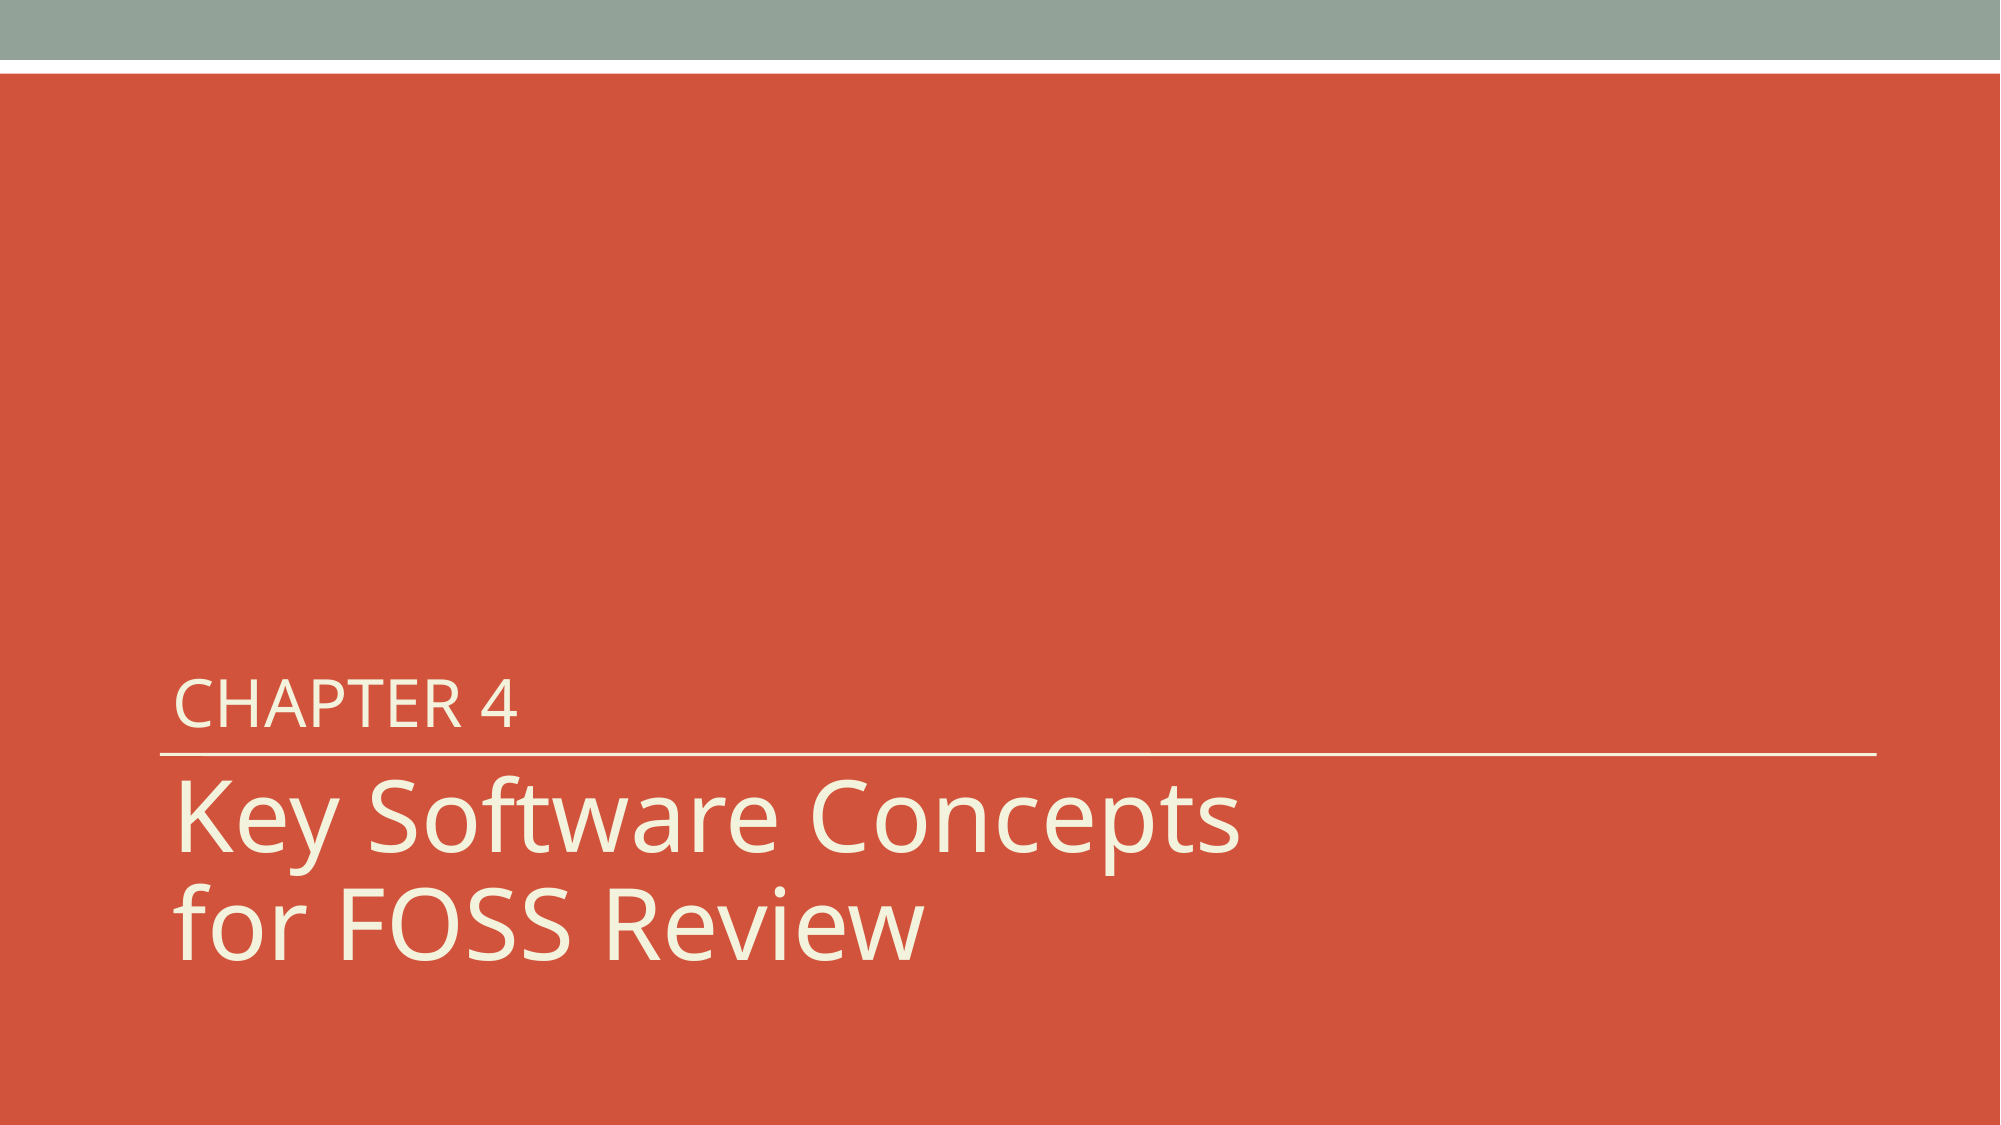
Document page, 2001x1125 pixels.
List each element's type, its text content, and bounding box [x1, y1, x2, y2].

list Key Software Concepts for FOSS Review [157, 758, 1858, 1006]
title CHAPTER 4 [157, 387, 1858, 749]
